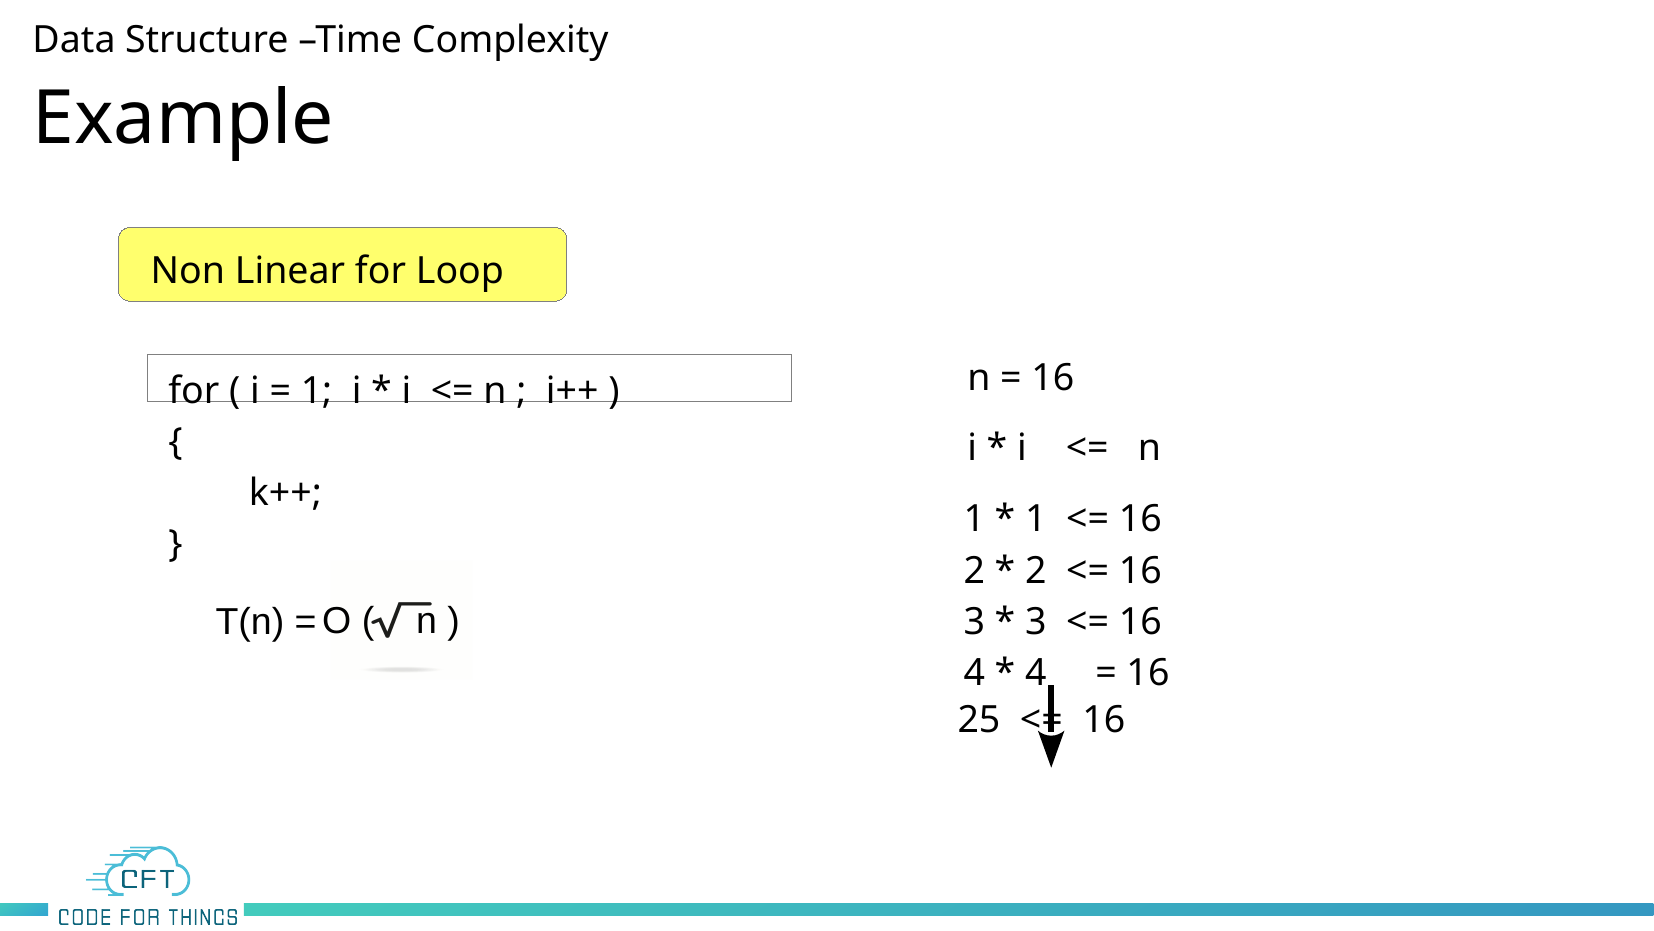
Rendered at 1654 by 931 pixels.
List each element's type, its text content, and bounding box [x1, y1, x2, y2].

text_box 1 * 1 <= 16 [938, 484, 1300, 535]
text_box 25 <= 16 [933, 685, 1294, 744]
title Data Structure –Time Complexity Example [32, 12, 1184, 166]
text_box [118, 227, 567, 302]
text_box n = 16 [933, 343, 1134, 402]
text_box T(n) = [200, 592, 332, 650]
text_box i * i <= n [933, 413, 1252, 472]
text_box 2 * 2 <= 16 3 * 3 <= 16 4 * 4 = 16 [938, 535, 1300, 682]
picture [59, 846, 237, 925]
picture [330, 560, 473, 680]
text_box for ( i = 1; i * i <= n ; i++ ) { k++; } [118, 355, 839, 545]
text_box Non Linear for Loop [135, 236, 538, 298]
